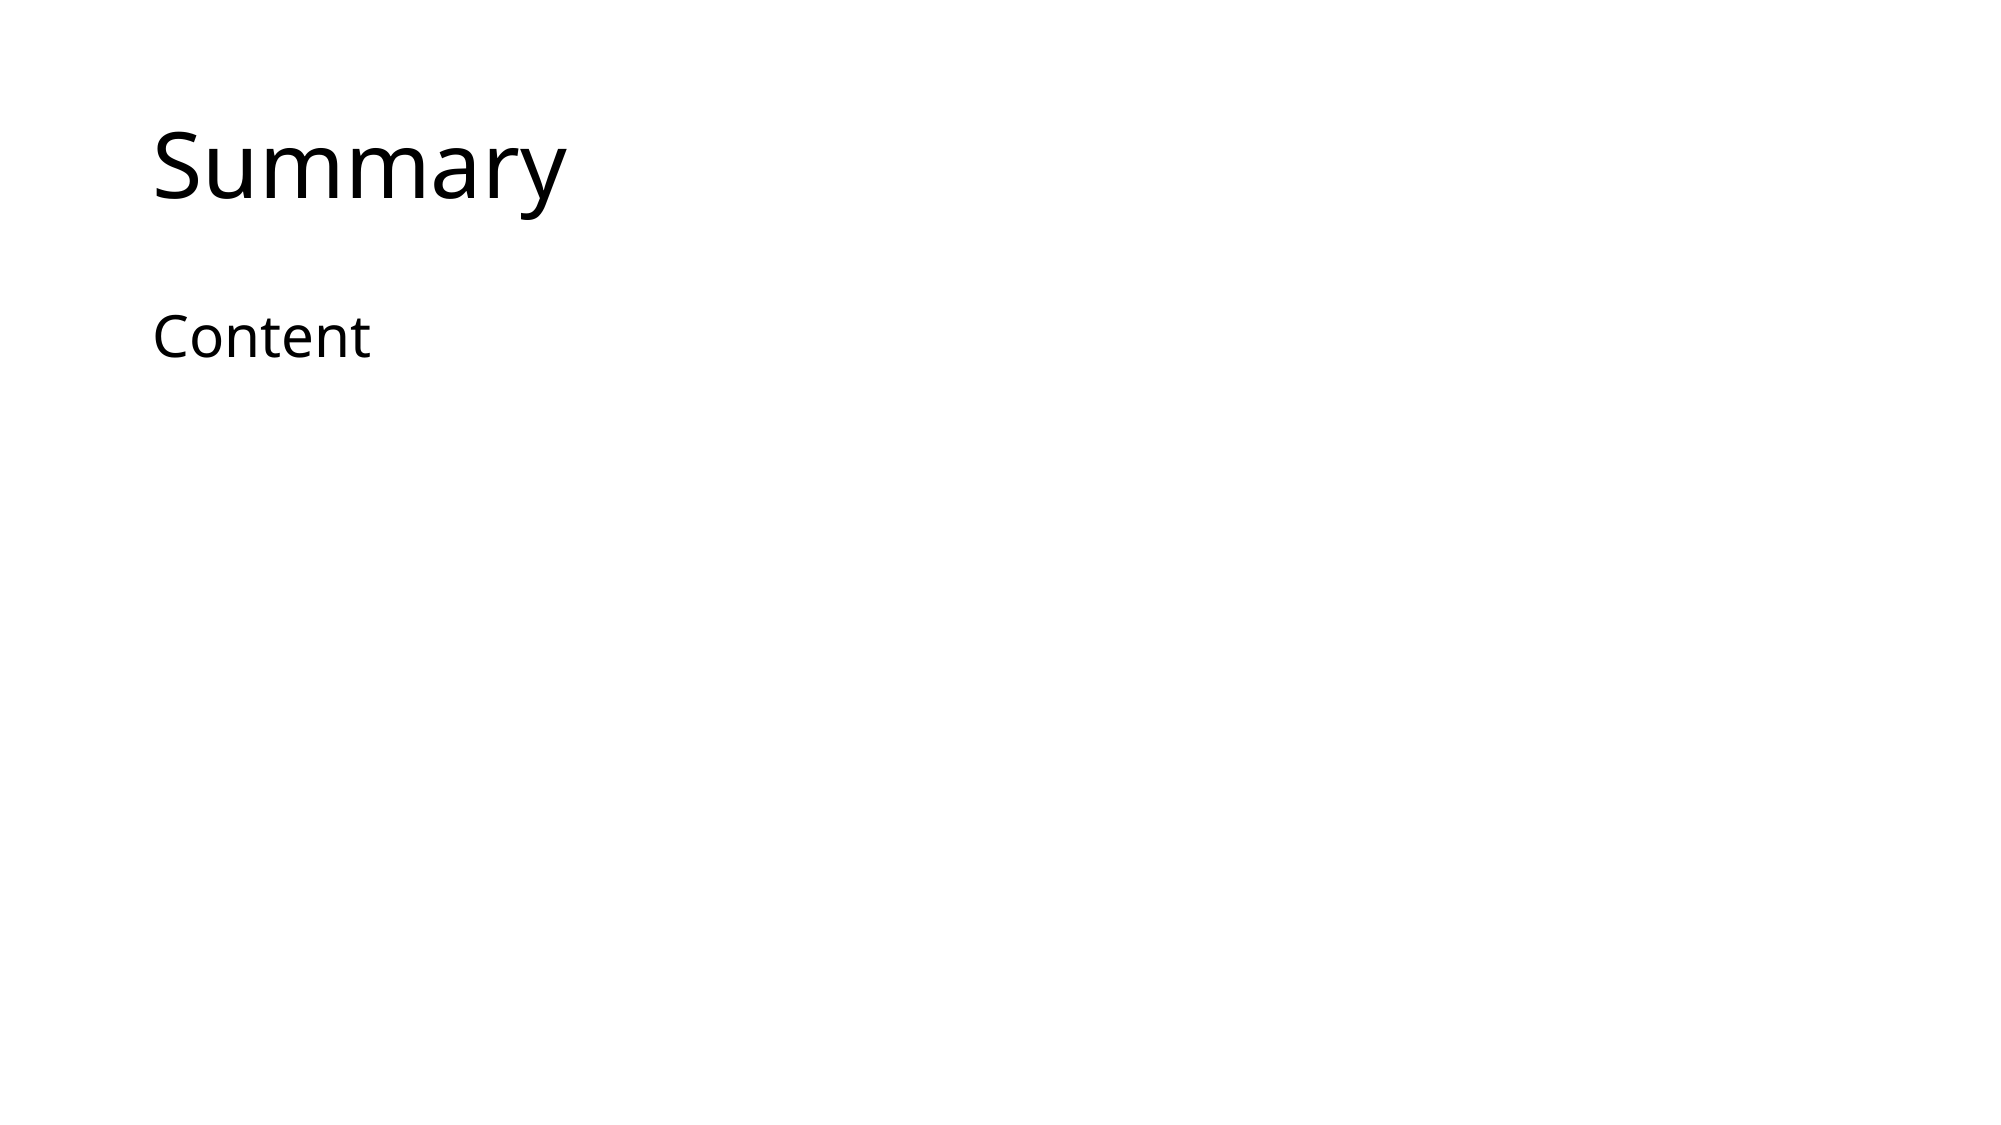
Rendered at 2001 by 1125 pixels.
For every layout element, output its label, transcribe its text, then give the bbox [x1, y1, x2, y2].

title Summary [137, 59, 1863, 278]
list Content [137, 299, 1863, 1014]
